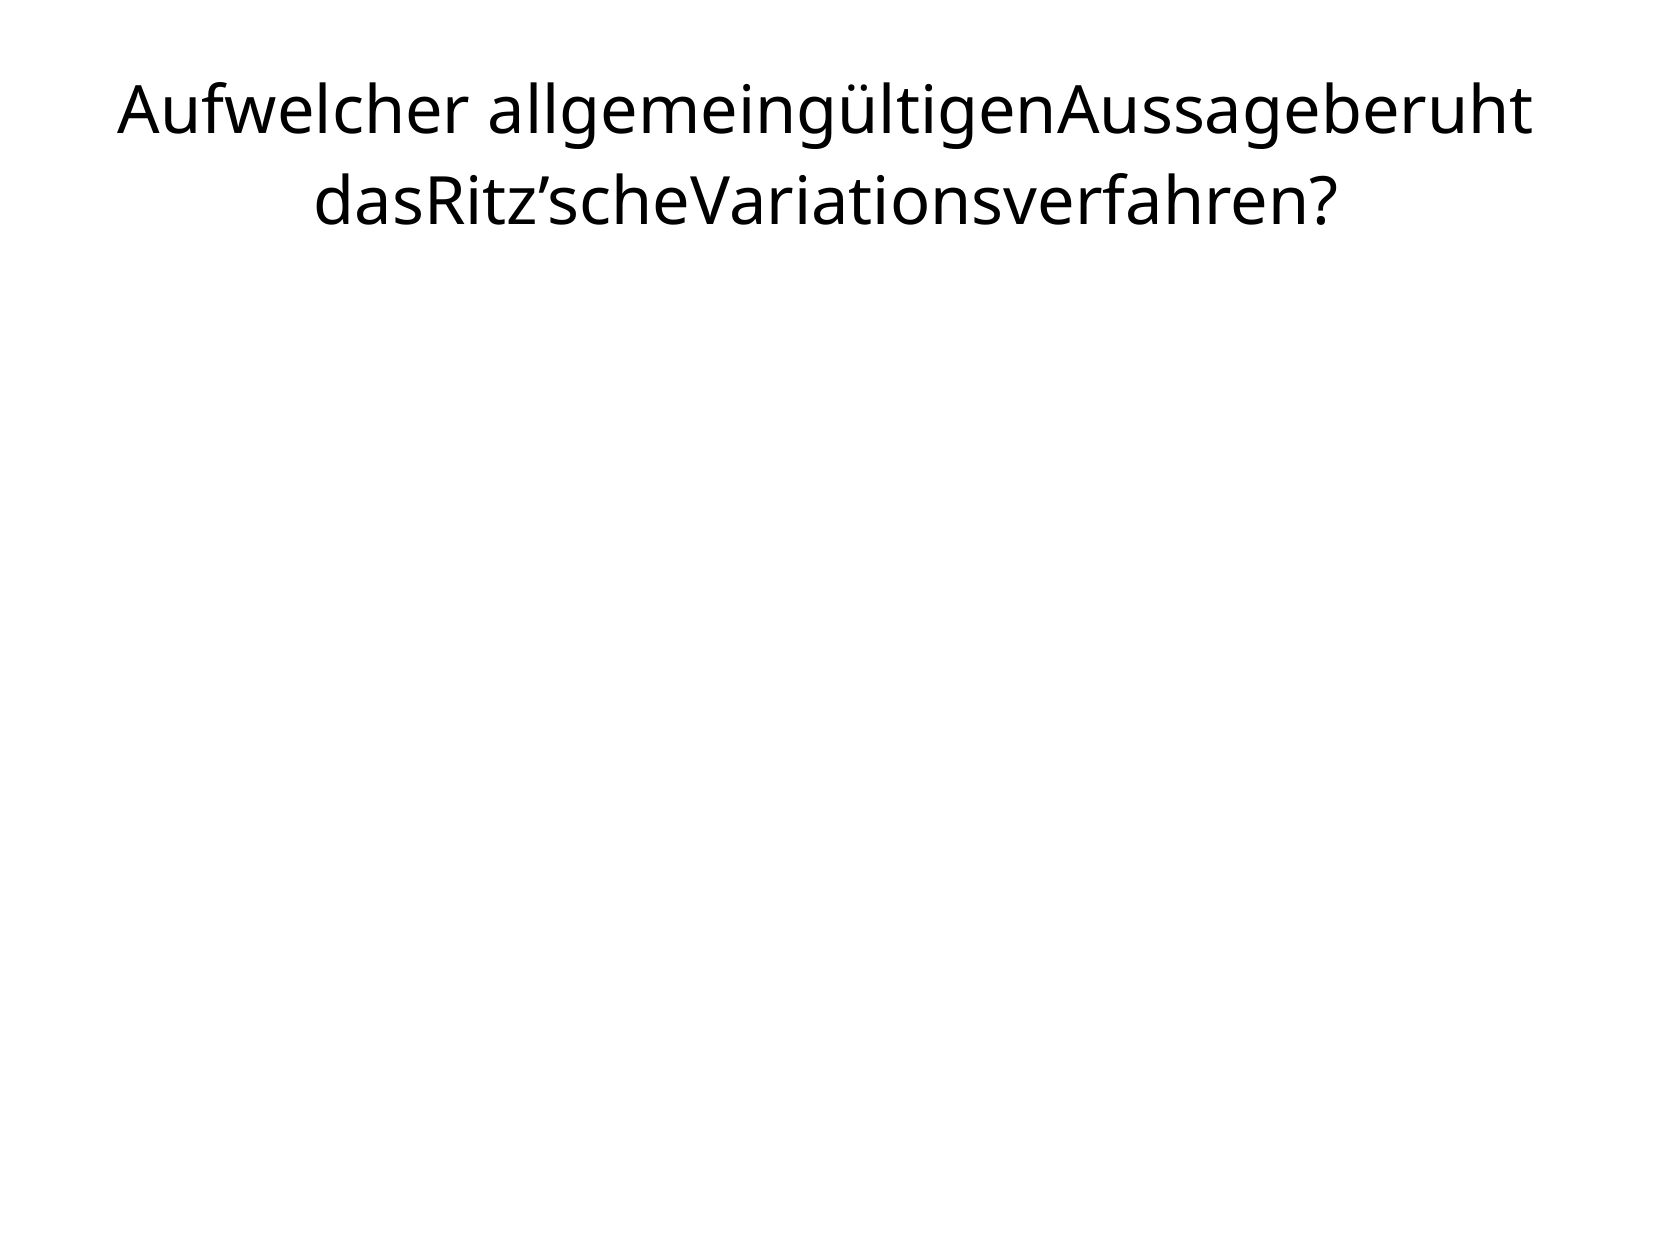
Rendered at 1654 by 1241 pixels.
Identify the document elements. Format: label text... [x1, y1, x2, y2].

title Aufwelcher allgemeingültigenAussageberuht dasRitz’scheVariationsverfahren? [82, 49, 1571, 257]
